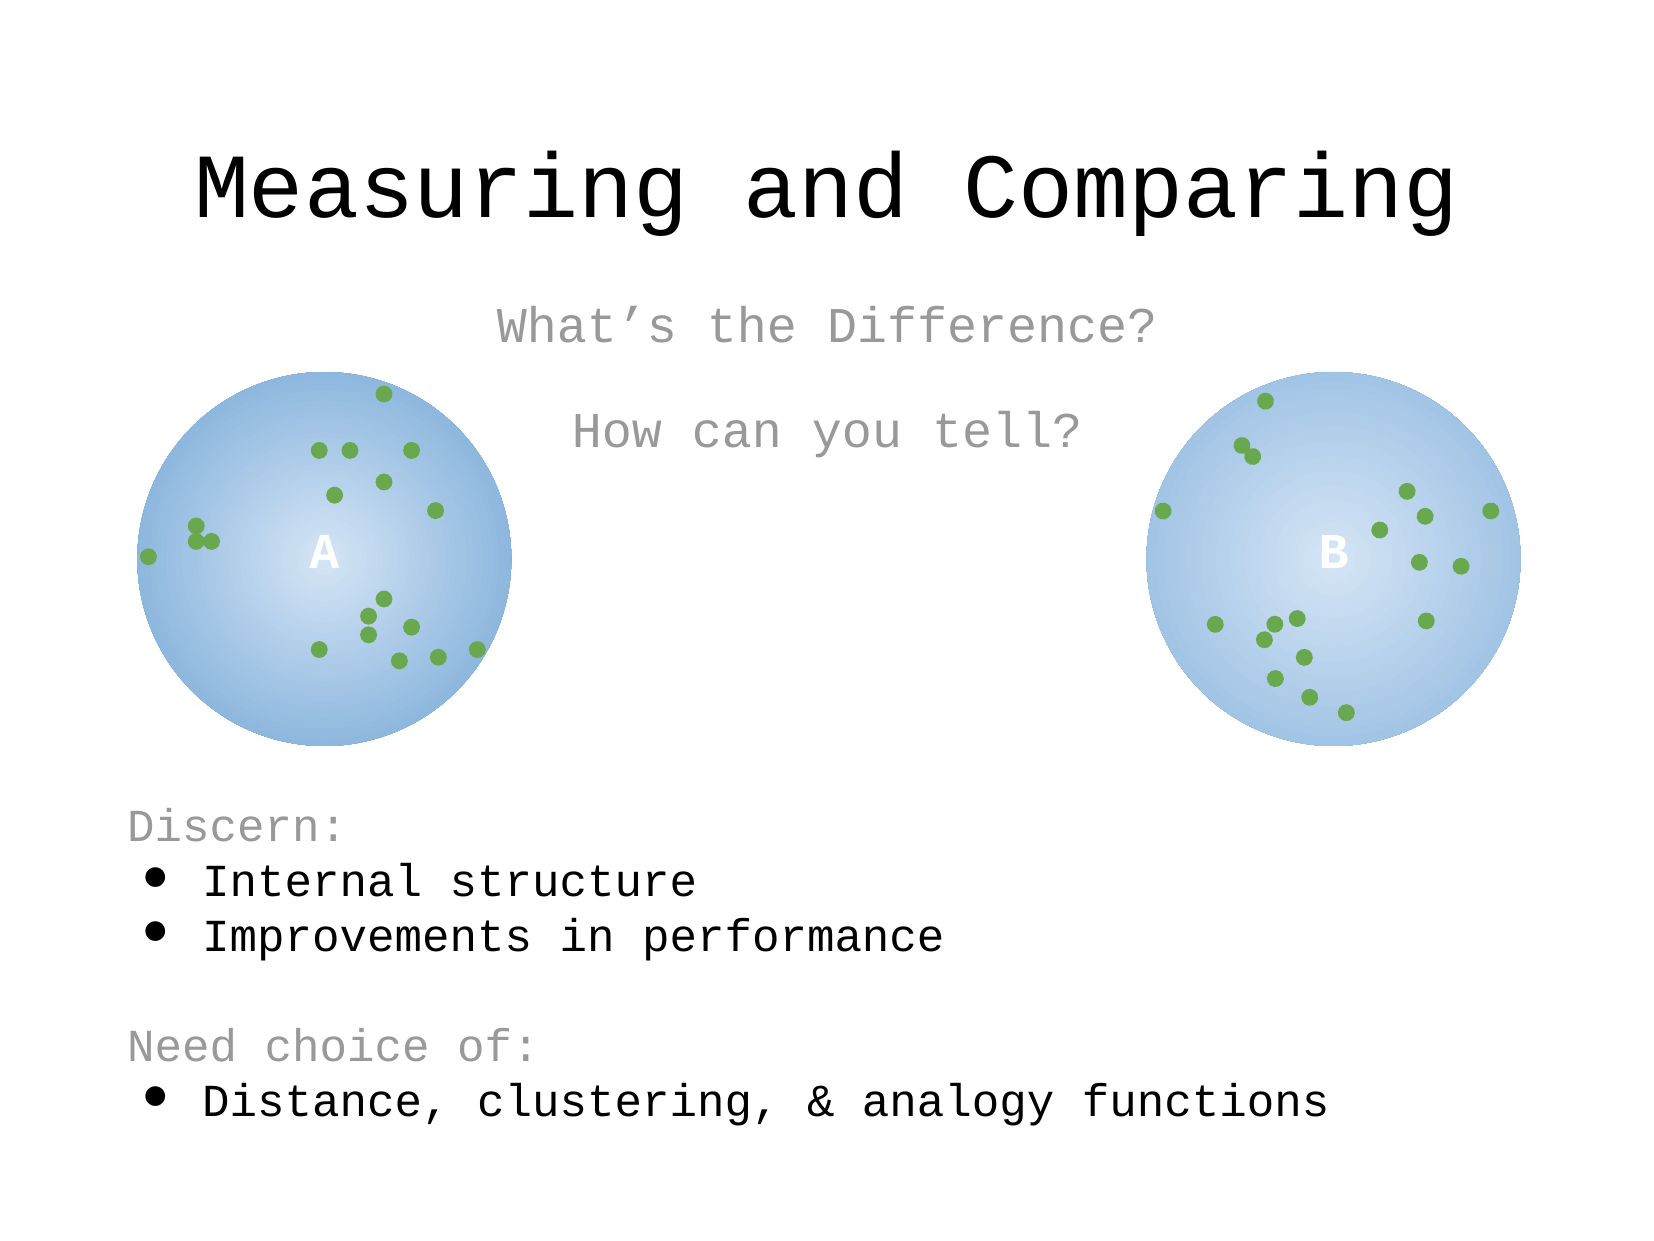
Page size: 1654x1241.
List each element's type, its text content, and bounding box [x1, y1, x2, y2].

text_box [1146, 458, 1521, 746]
text_box A [164, 503, 485, 615]
text_box Discern: Internal structure Improvements in performance Need choice of: Distance, clustering, & analogy functions [127, 795, 1431, 1126]
text_box B [1173, 503, 1494, 615]
text_box Measuring and Comparing [82, 73, 1571, 288]
text_box What’s the Difference? How can you tell? [162, 277, 1491, 492]
text_box [137, 466, 512, 746]
